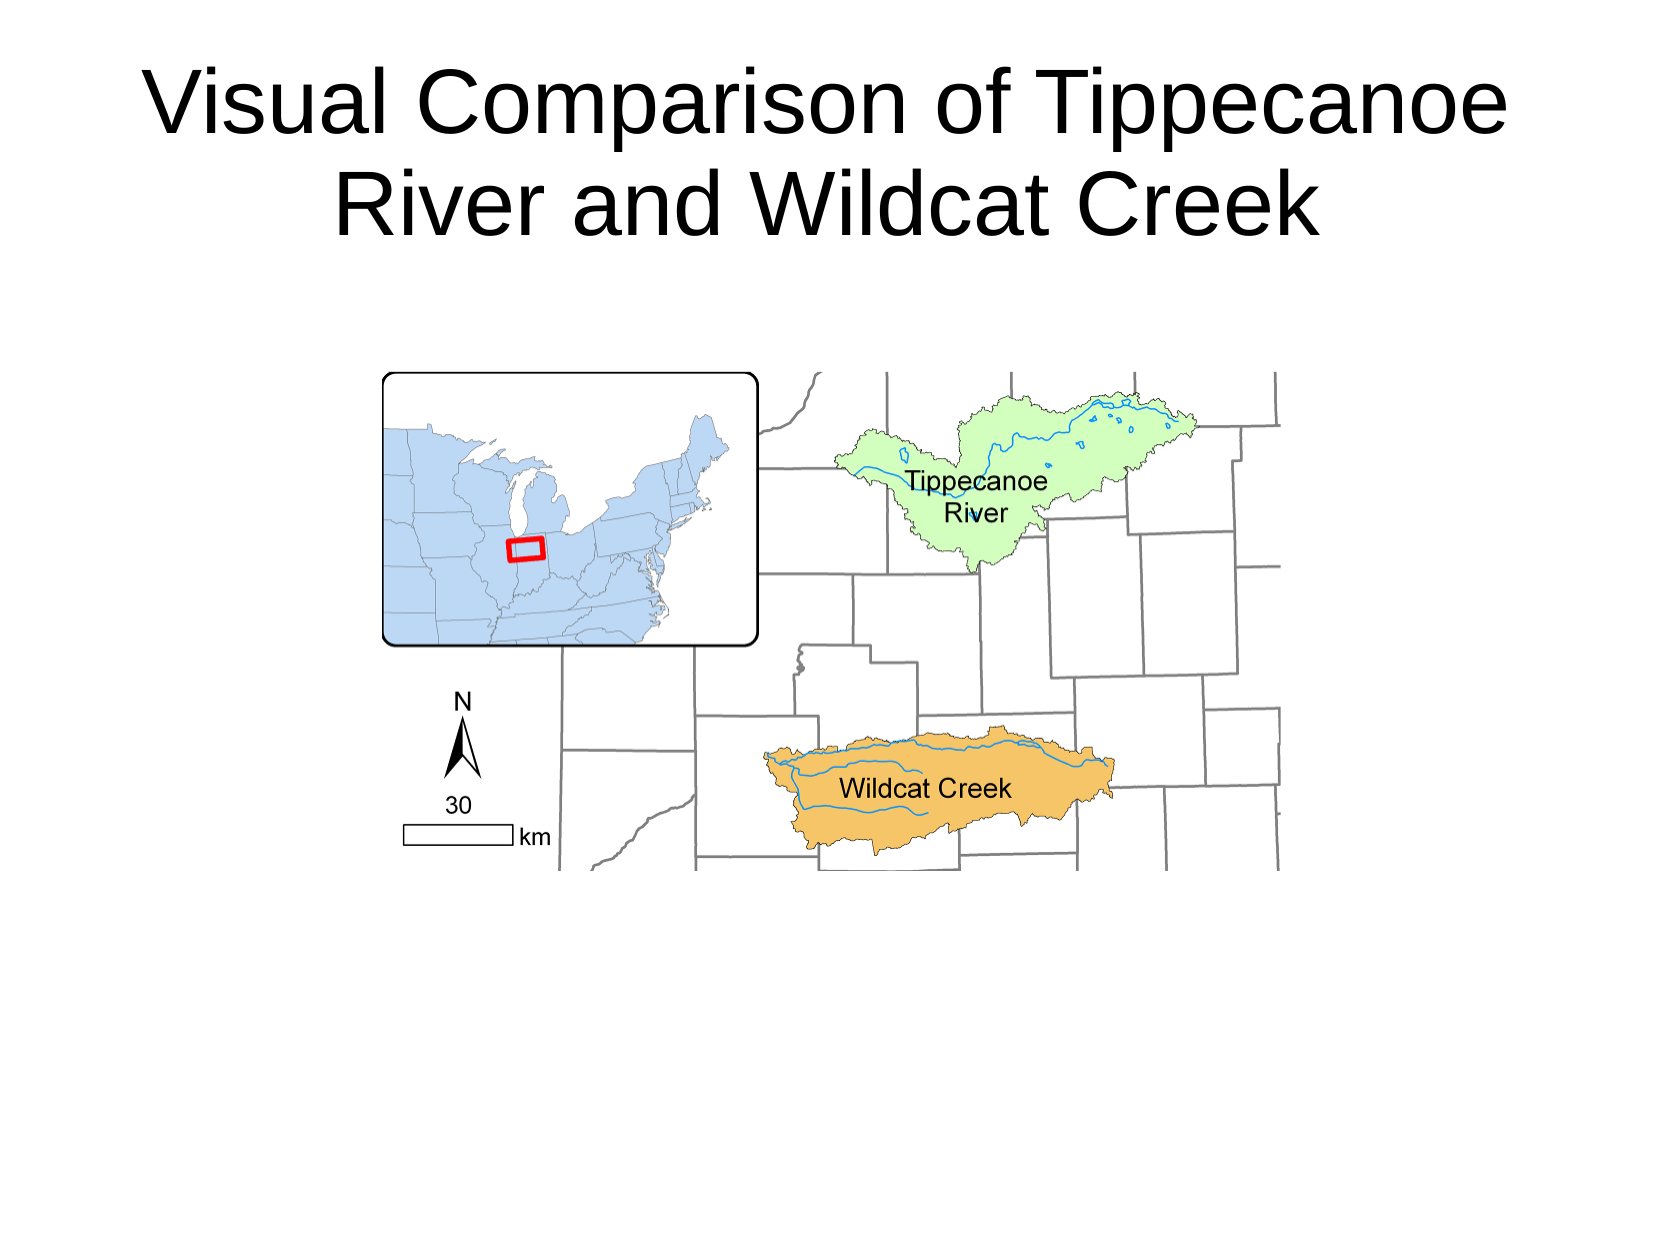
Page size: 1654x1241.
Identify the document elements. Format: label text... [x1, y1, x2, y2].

picture [382, 371, 1281, 871]
title Visual Comparison of Tippecanoe River and Wildcat Creek [82, 49, 1571, 257]
